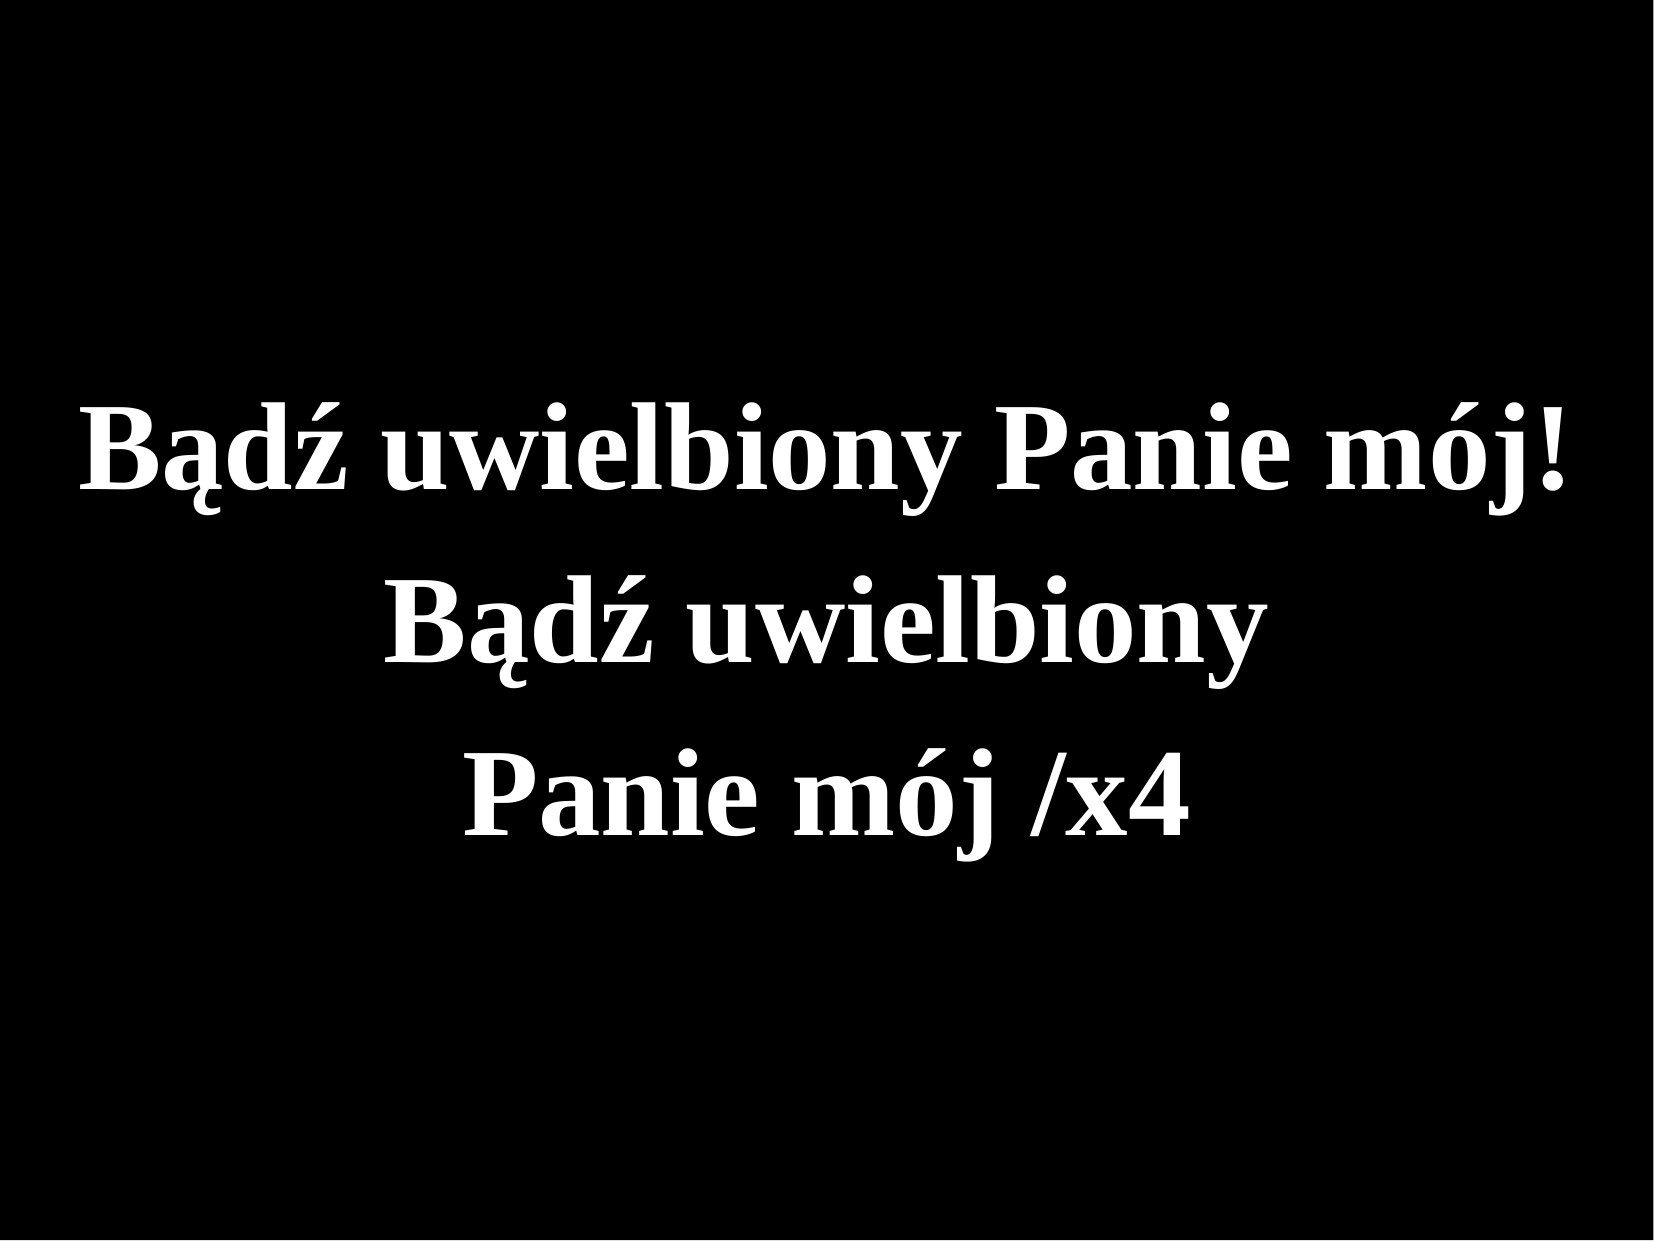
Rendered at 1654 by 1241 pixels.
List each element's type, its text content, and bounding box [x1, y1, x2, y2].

title Bądź uwielbiony Panie mój! ppp Bądź uwielbiony ppp Panie mój /x4 [0, 0, 1654, 1241]
